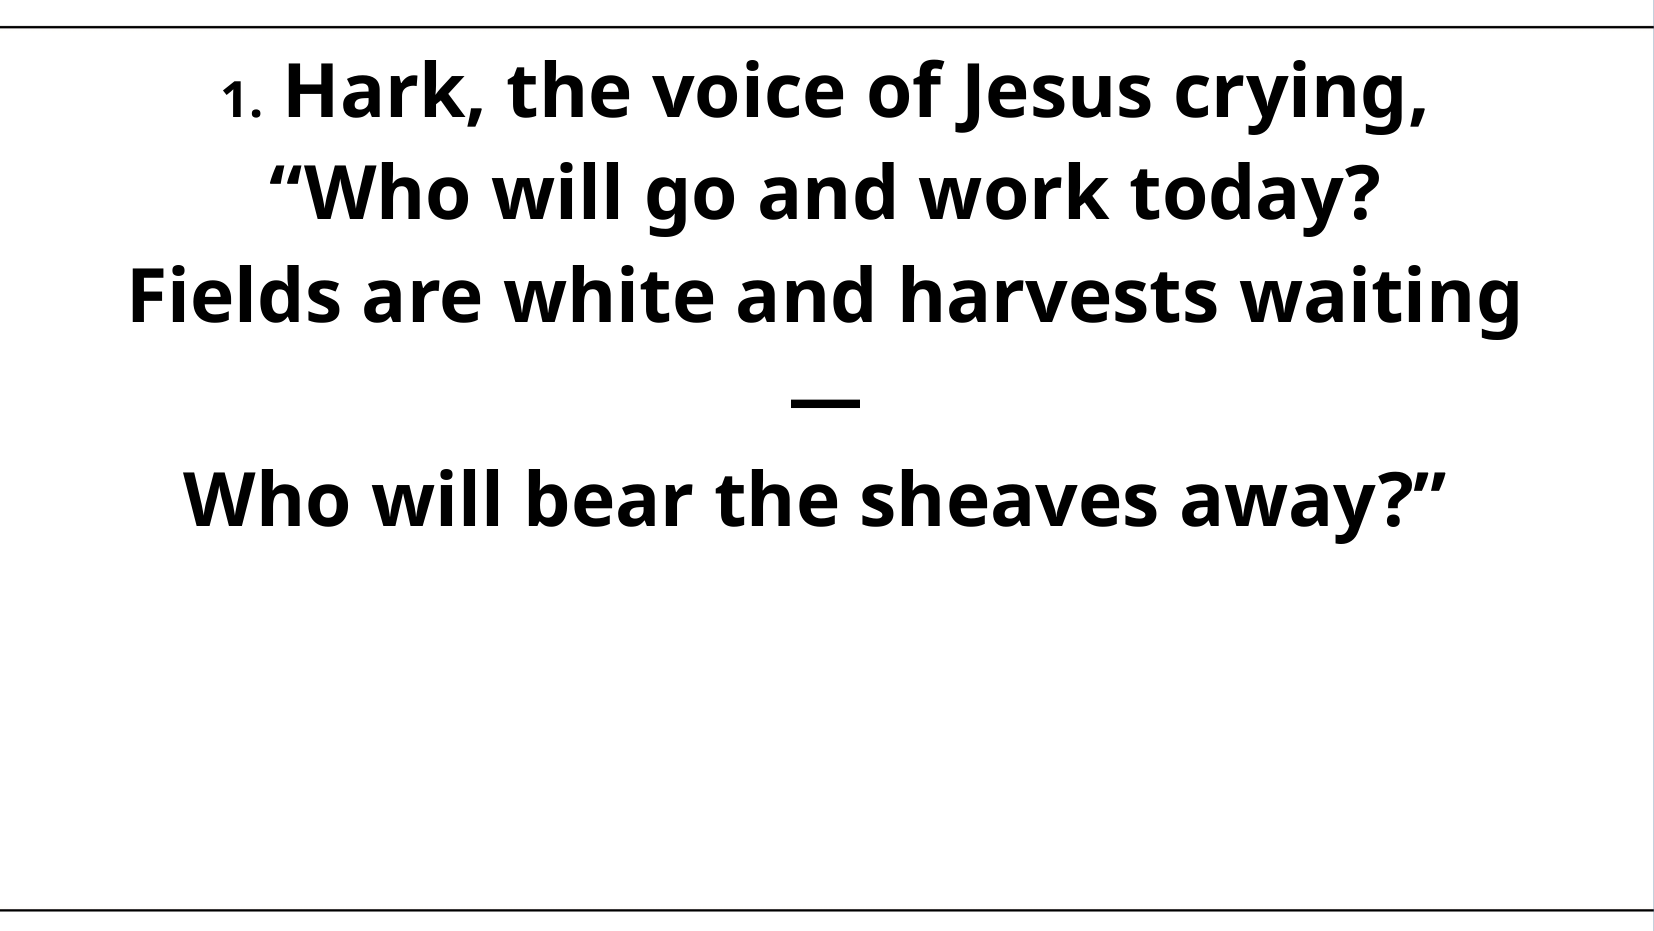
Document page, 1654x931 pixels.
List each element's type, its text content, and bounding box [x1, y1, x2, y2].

text_box 1. Hark, the voice of Jesus crying, “Who will go and work today? Fields are white and harvests waiting— Who will bear the sheaves away?” [91, 30, 1561, 445]
picture [0, 0, 1654, 931]
